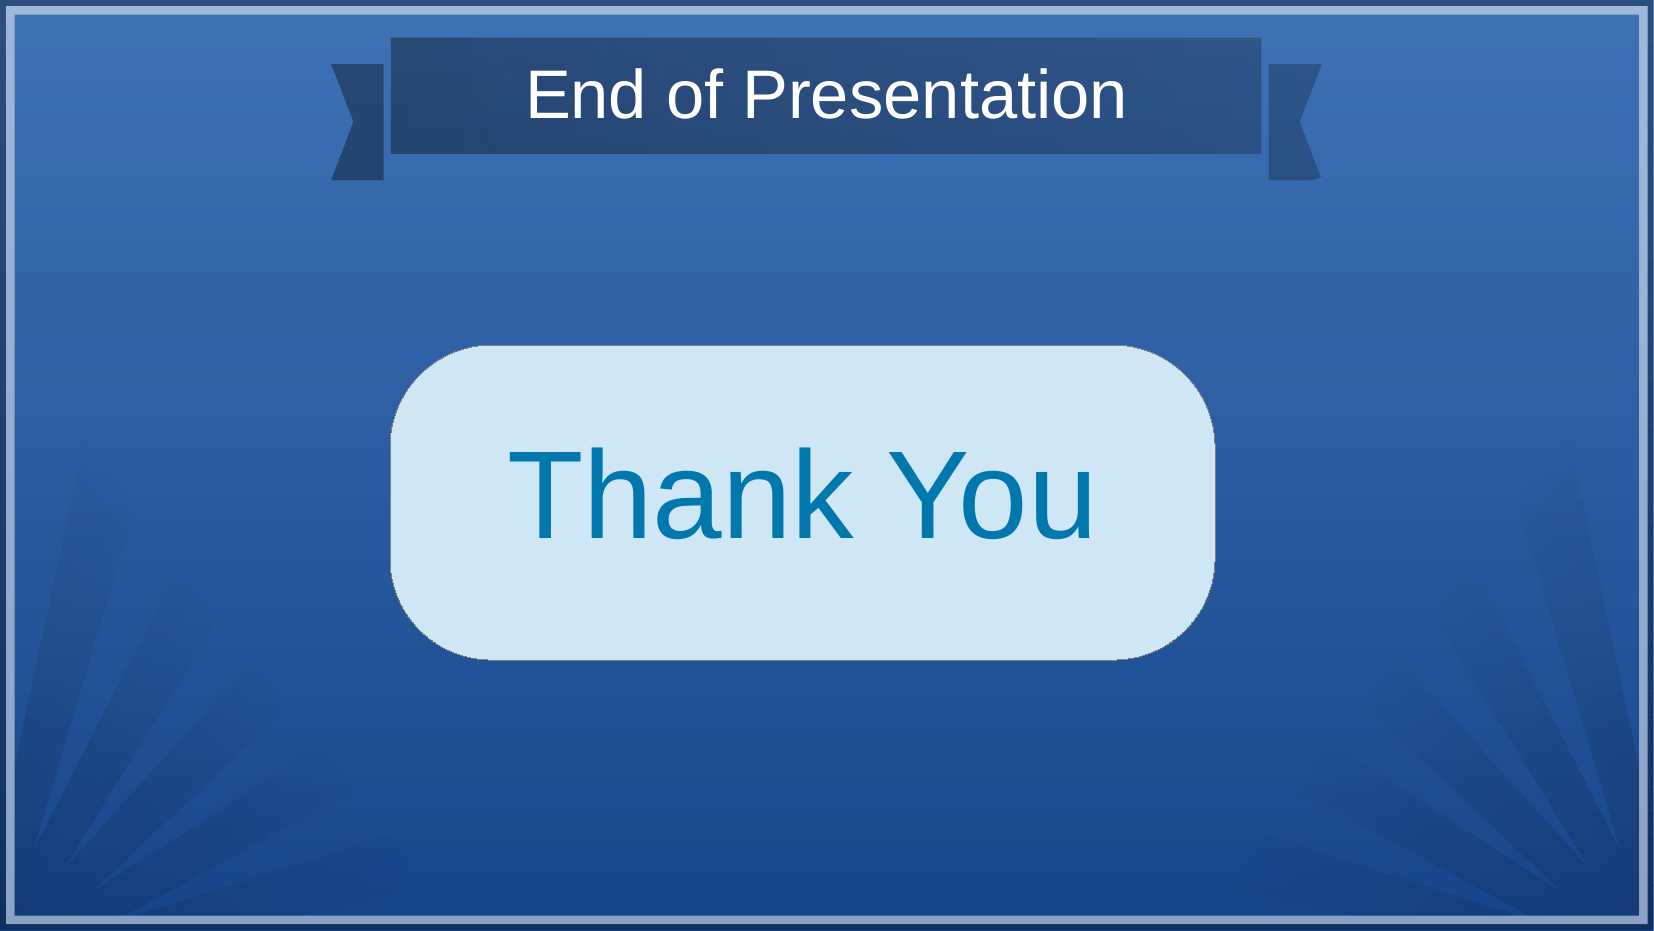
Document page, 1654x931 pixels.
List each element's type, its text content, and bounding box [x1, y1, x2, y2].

title End of Presentation [389, 35, 1264, 154]
text_box [390, 345, 1216, 661]
subtitle Thank You [495, 390, 1111, 601]
